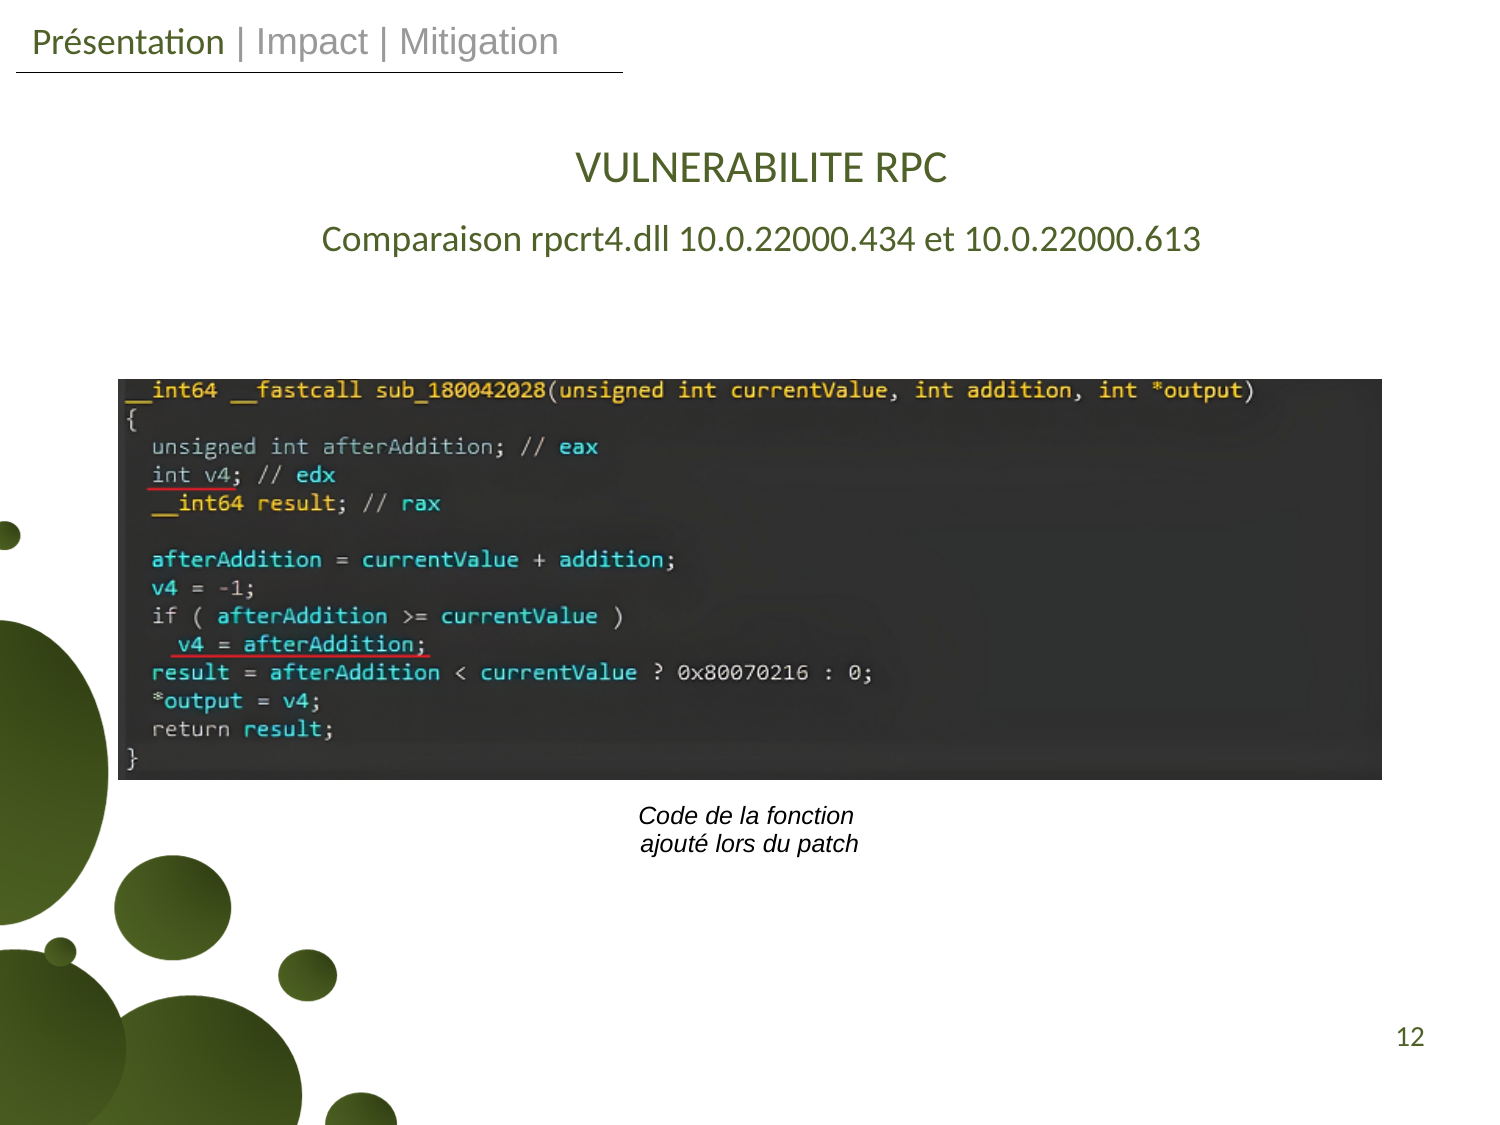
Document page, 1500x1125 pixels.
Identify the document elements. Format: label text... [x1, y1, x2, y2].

picture [0, 379, 1382, 1125]
text_box Code de la fonction ajouté lors du patch [615, 794, 885, 882]
text_box Présentation | Impact | Mitigation [17, 13, 635, 72]
text_box VULNERABILITE RPC Comparaison rpcrt4.dll 10.0.22000.434 et 10.0.22000.613 [173, 148, 1351, 281]
